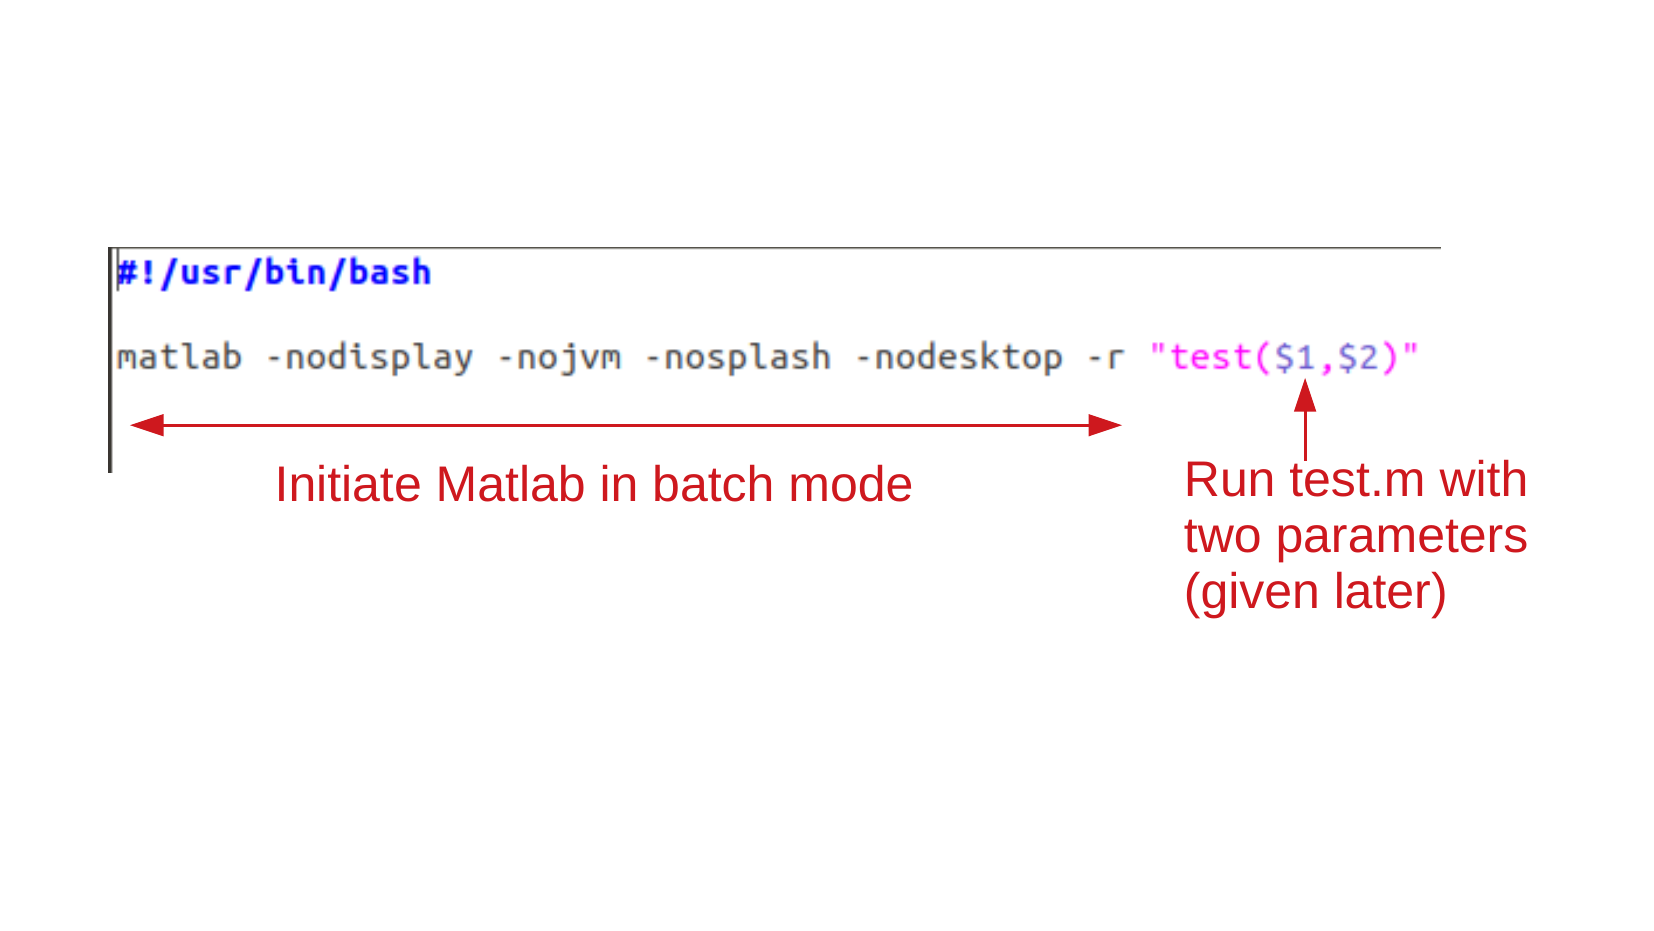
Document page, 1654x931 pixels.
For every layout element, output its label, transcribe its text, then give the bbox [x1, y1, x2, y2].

text_box Initiate Matlab in batch mode [259, 449, 1063, 520]
text_box Run test.m with two parameters (given later) [1169, 443, 1565, 626]
picture [108, 247, 1441, 473]
